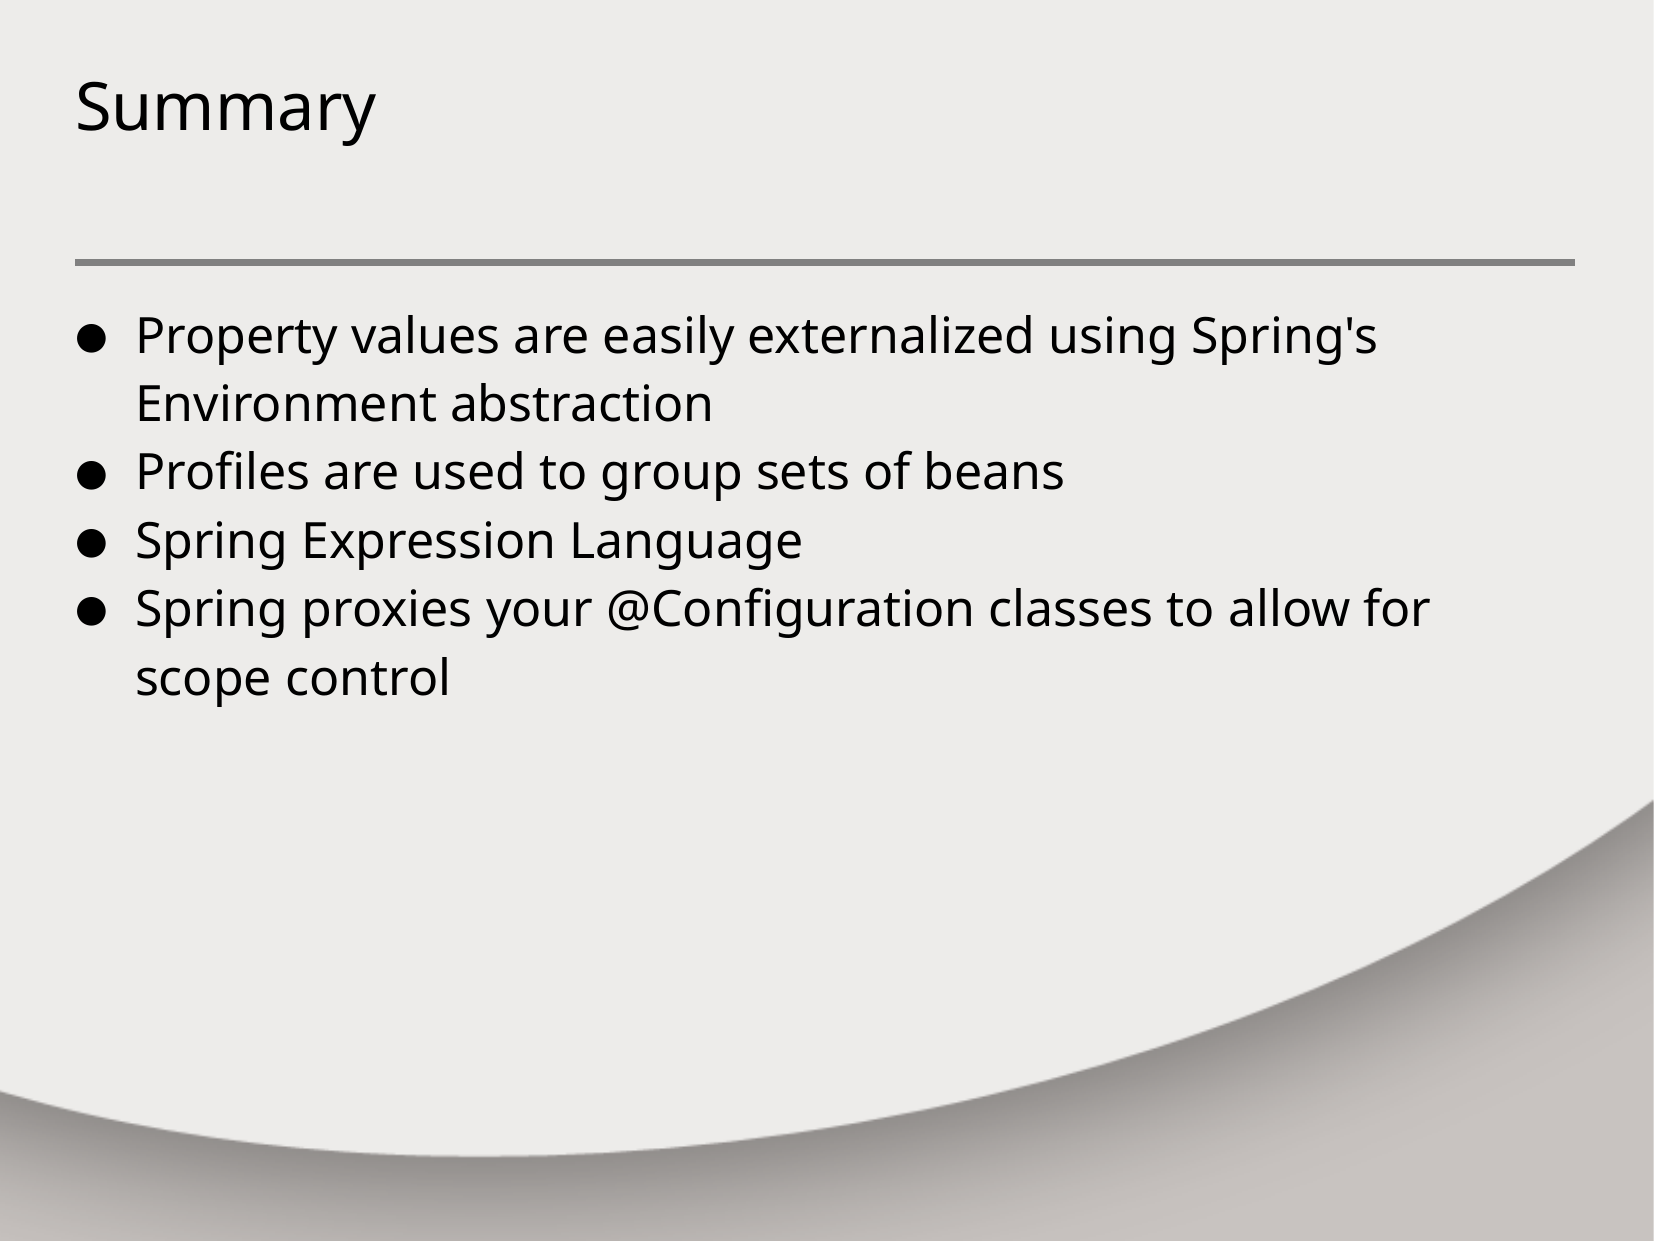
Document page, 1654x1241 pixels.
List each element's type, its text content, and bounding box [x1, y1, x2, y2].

list Property values are easily externalized using Spring's Environment abstraction Profiles are used to group sets of beans Spring Expression Language Spring proxies your @Configuration classes to allow for scope control [75, 300, 1576, 1163]
title Summary [75, 75, 1576, 226]
picture [0, 0, 1654, 1241]
